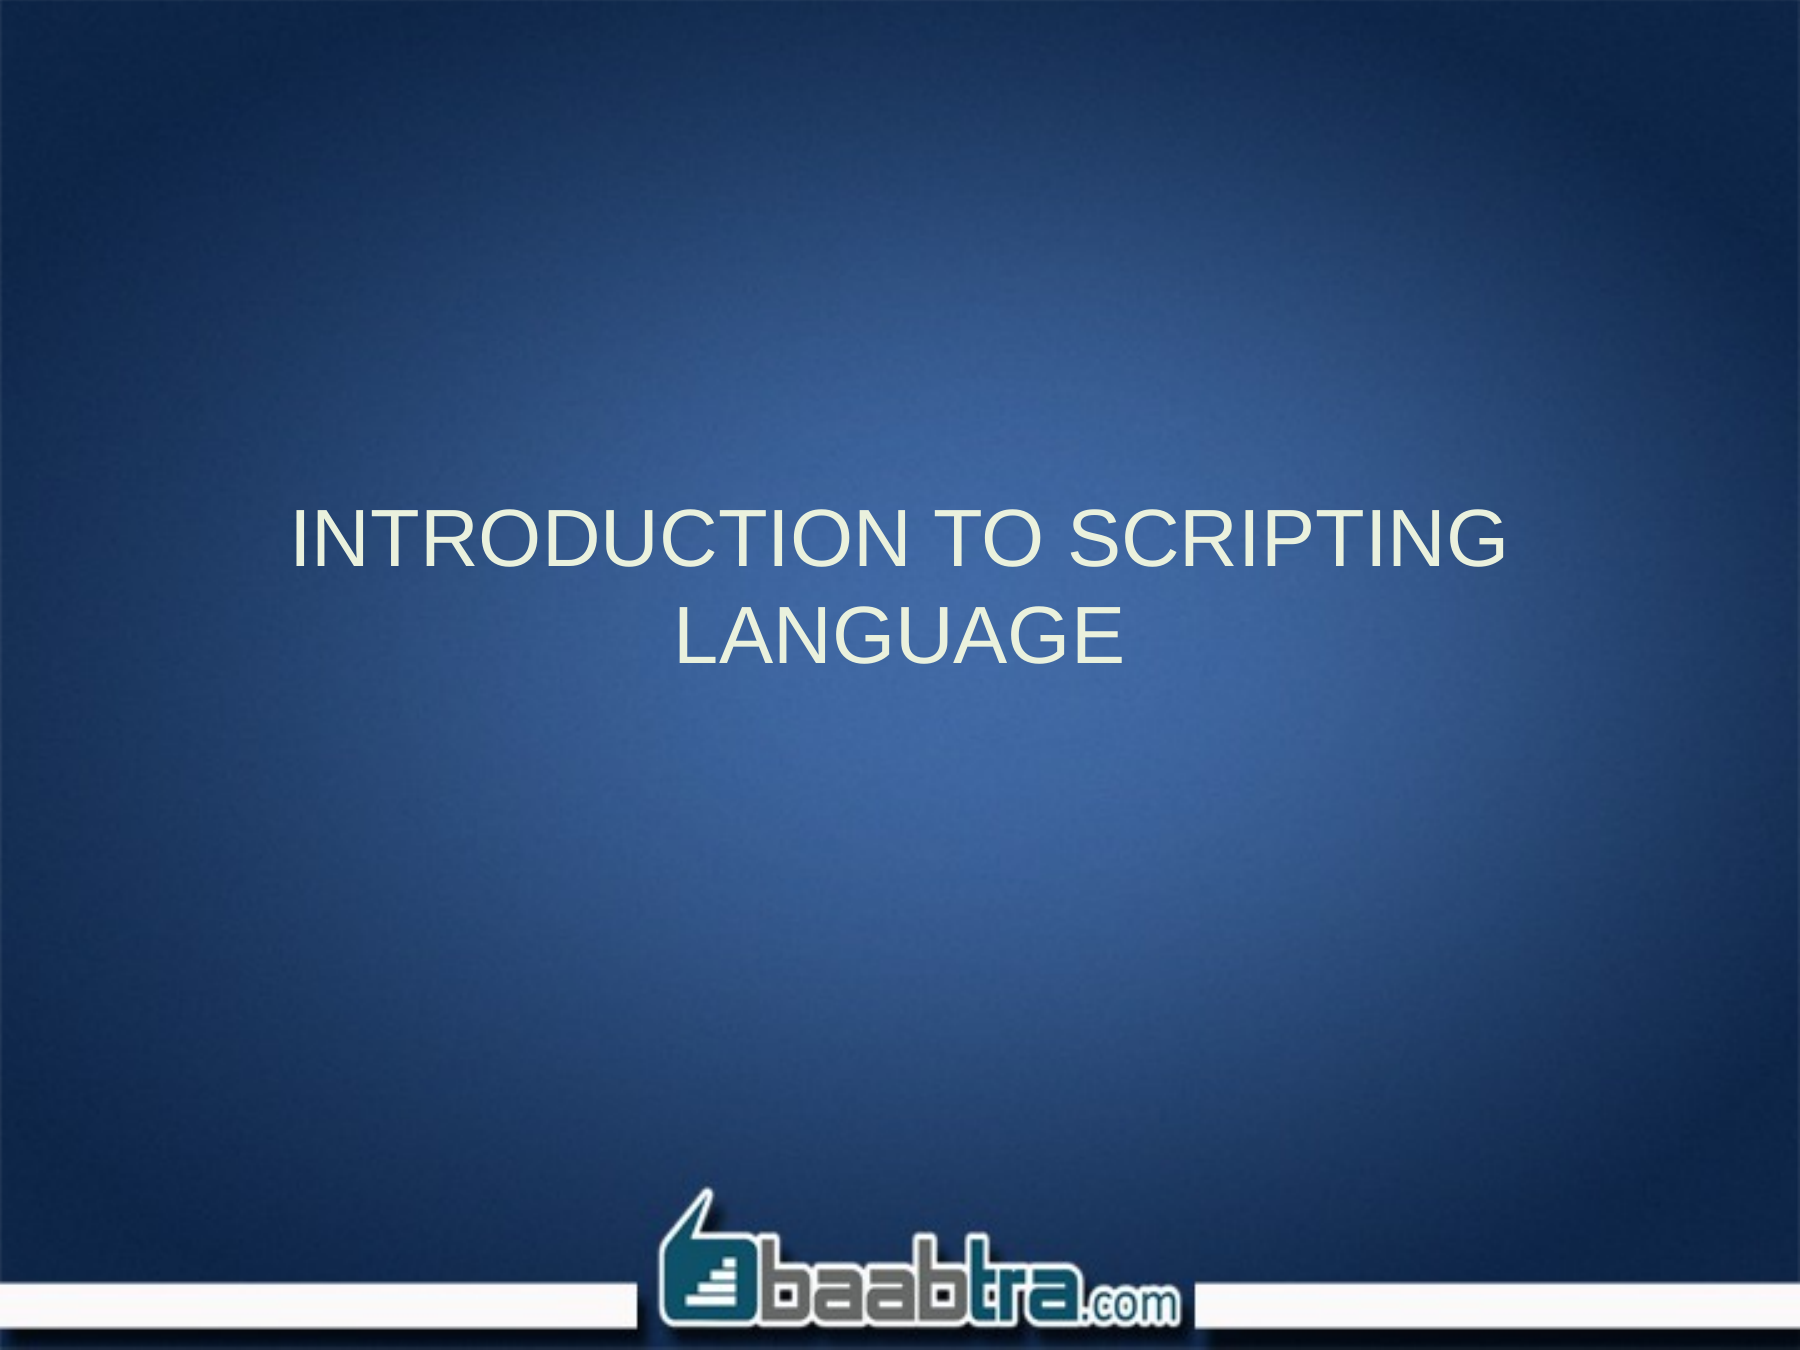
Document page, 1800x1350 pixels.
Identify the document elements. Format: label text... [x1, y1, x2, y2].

title INTRODUCTION TO SCRIPTING LANGUAGE [90, 470, 1710, 695]
picture [0, 0, 1800, 1350]
